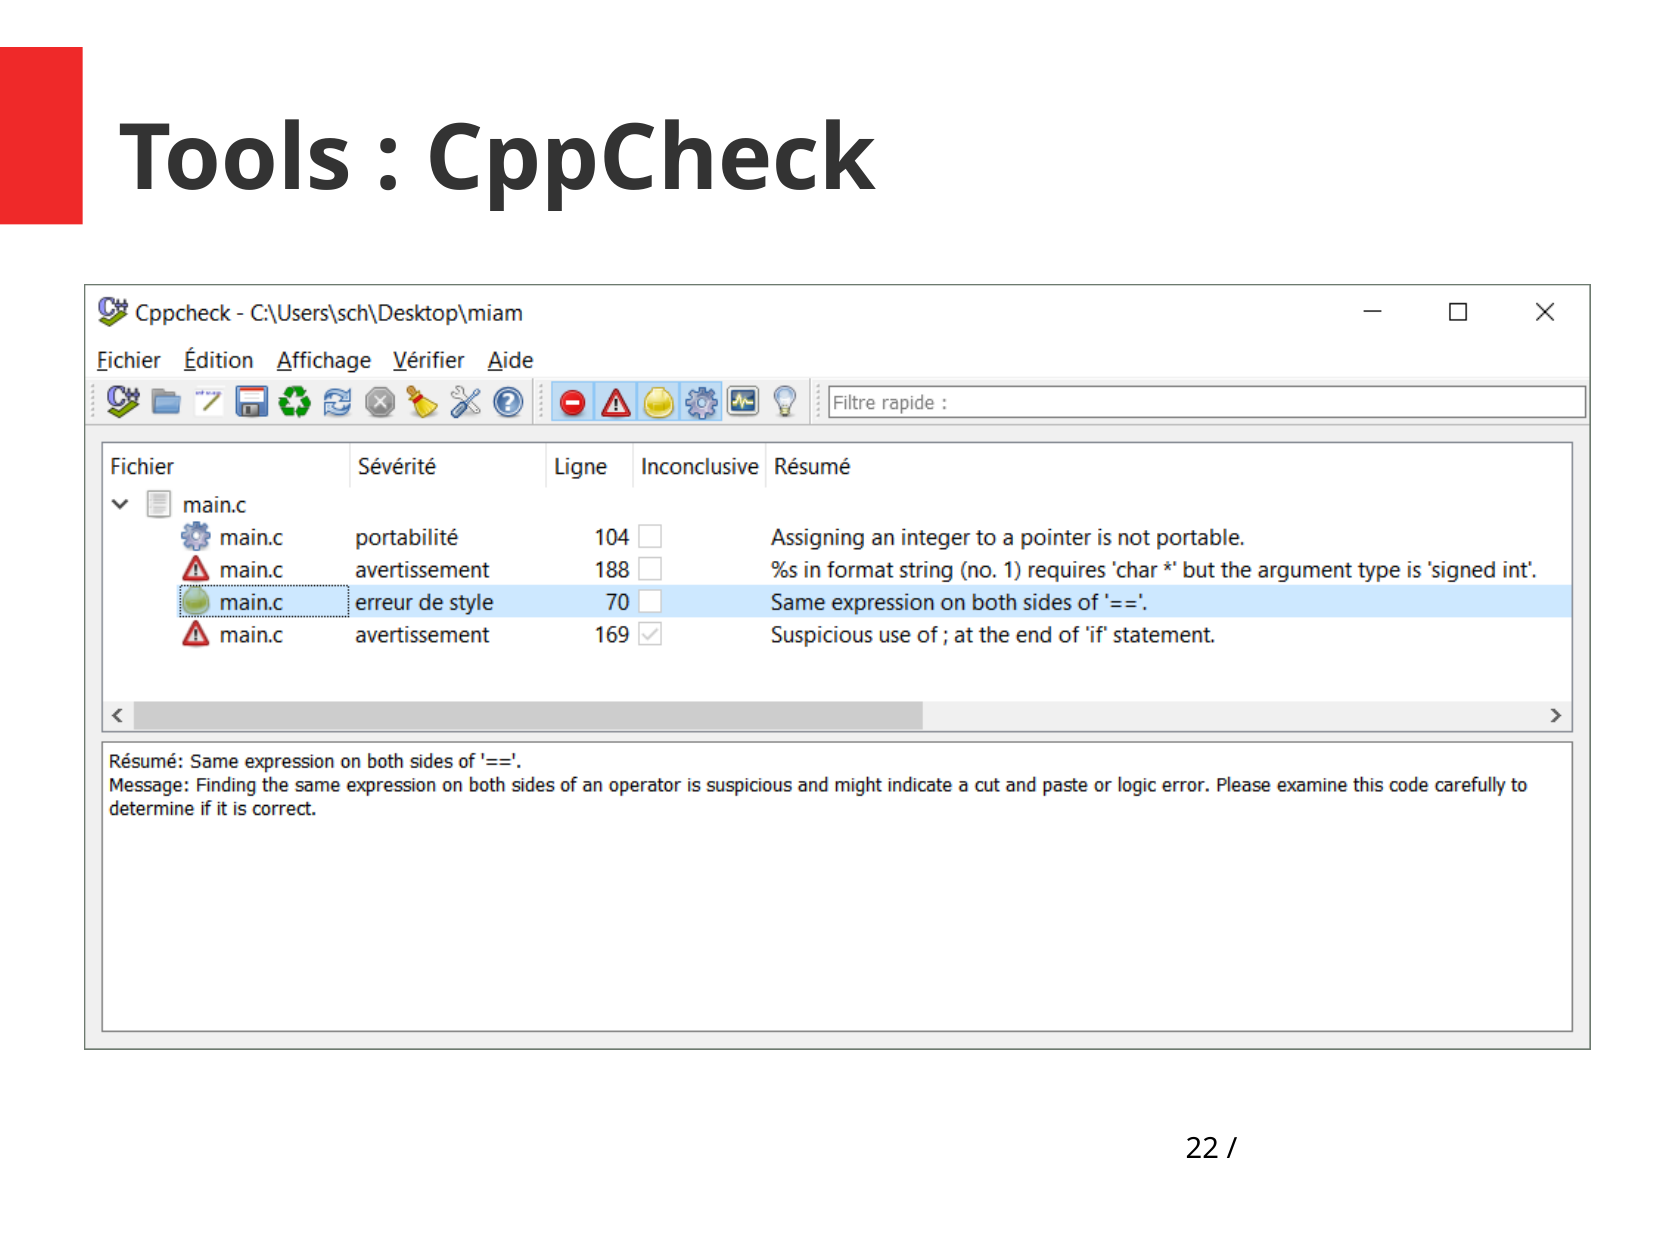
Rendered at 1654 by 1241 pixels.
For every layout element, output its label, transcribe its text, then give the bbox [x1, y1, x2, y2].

picture [84, 285, 1591, 1050]
title Tools : CppCheck [118, 49, 1571, 257]
text_box / [1185, 1129, 1571, 1216]
